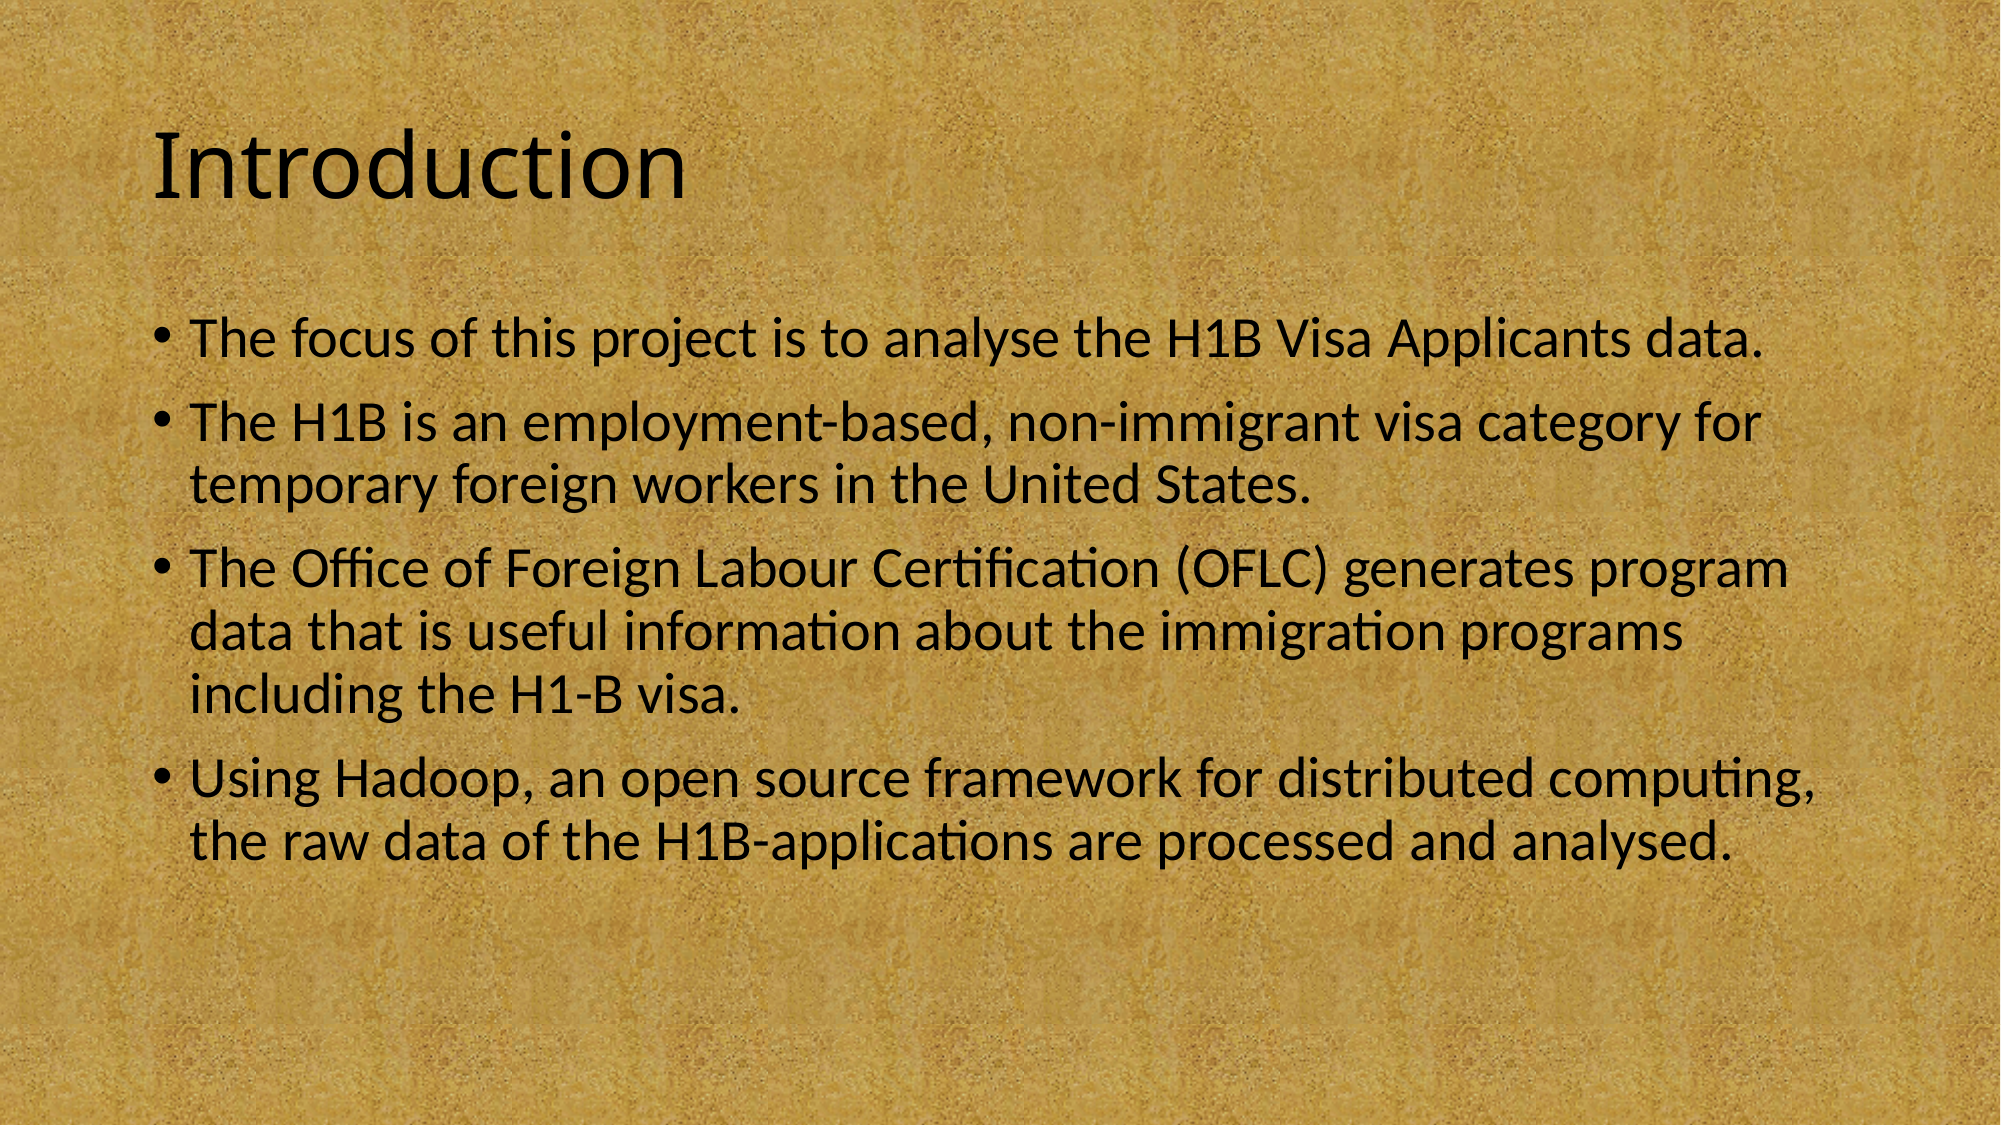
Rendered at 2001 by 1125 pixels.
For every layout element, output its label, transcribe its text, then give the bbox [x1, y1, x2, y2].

list The focus of this project is to analyse the H1B Visa Applicants data. The H1B is an employment-based, non-immigrant visa category for temporary foreign workers in the United States. The Office of Foreign Labour Certification (OFLC) generates program data that is useful information about the immigration programs including the H1-B visa. Using Hadoop, an open source framework for distributed computing, the raw data of the H1B-applications are processed and analysed. [137, 299, 1863, 1014]
picture [0, 0, 2001, 1125]
title Introduction [137, 59, 1863, 278]
